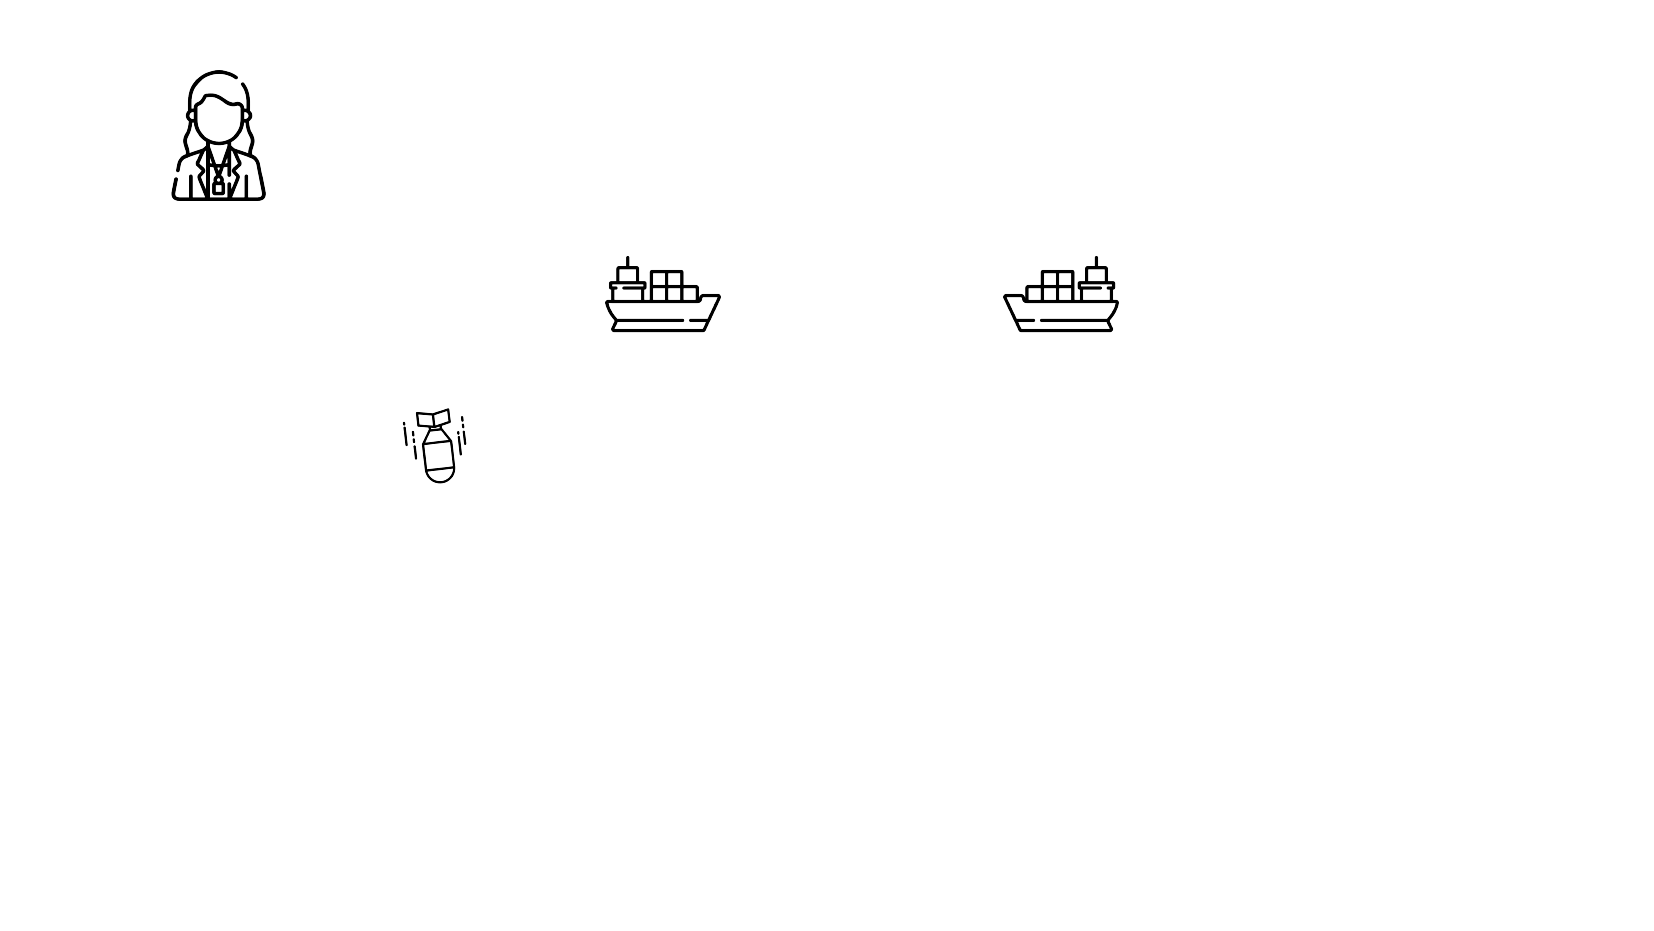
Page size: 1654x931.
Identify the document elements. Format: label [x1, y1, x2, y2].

picture [381, 385, 490, 494]
picture [1003, 236, 1119, 352]
picture [153, 70, 284, 201]
picture [605, 236, 721, 352]
